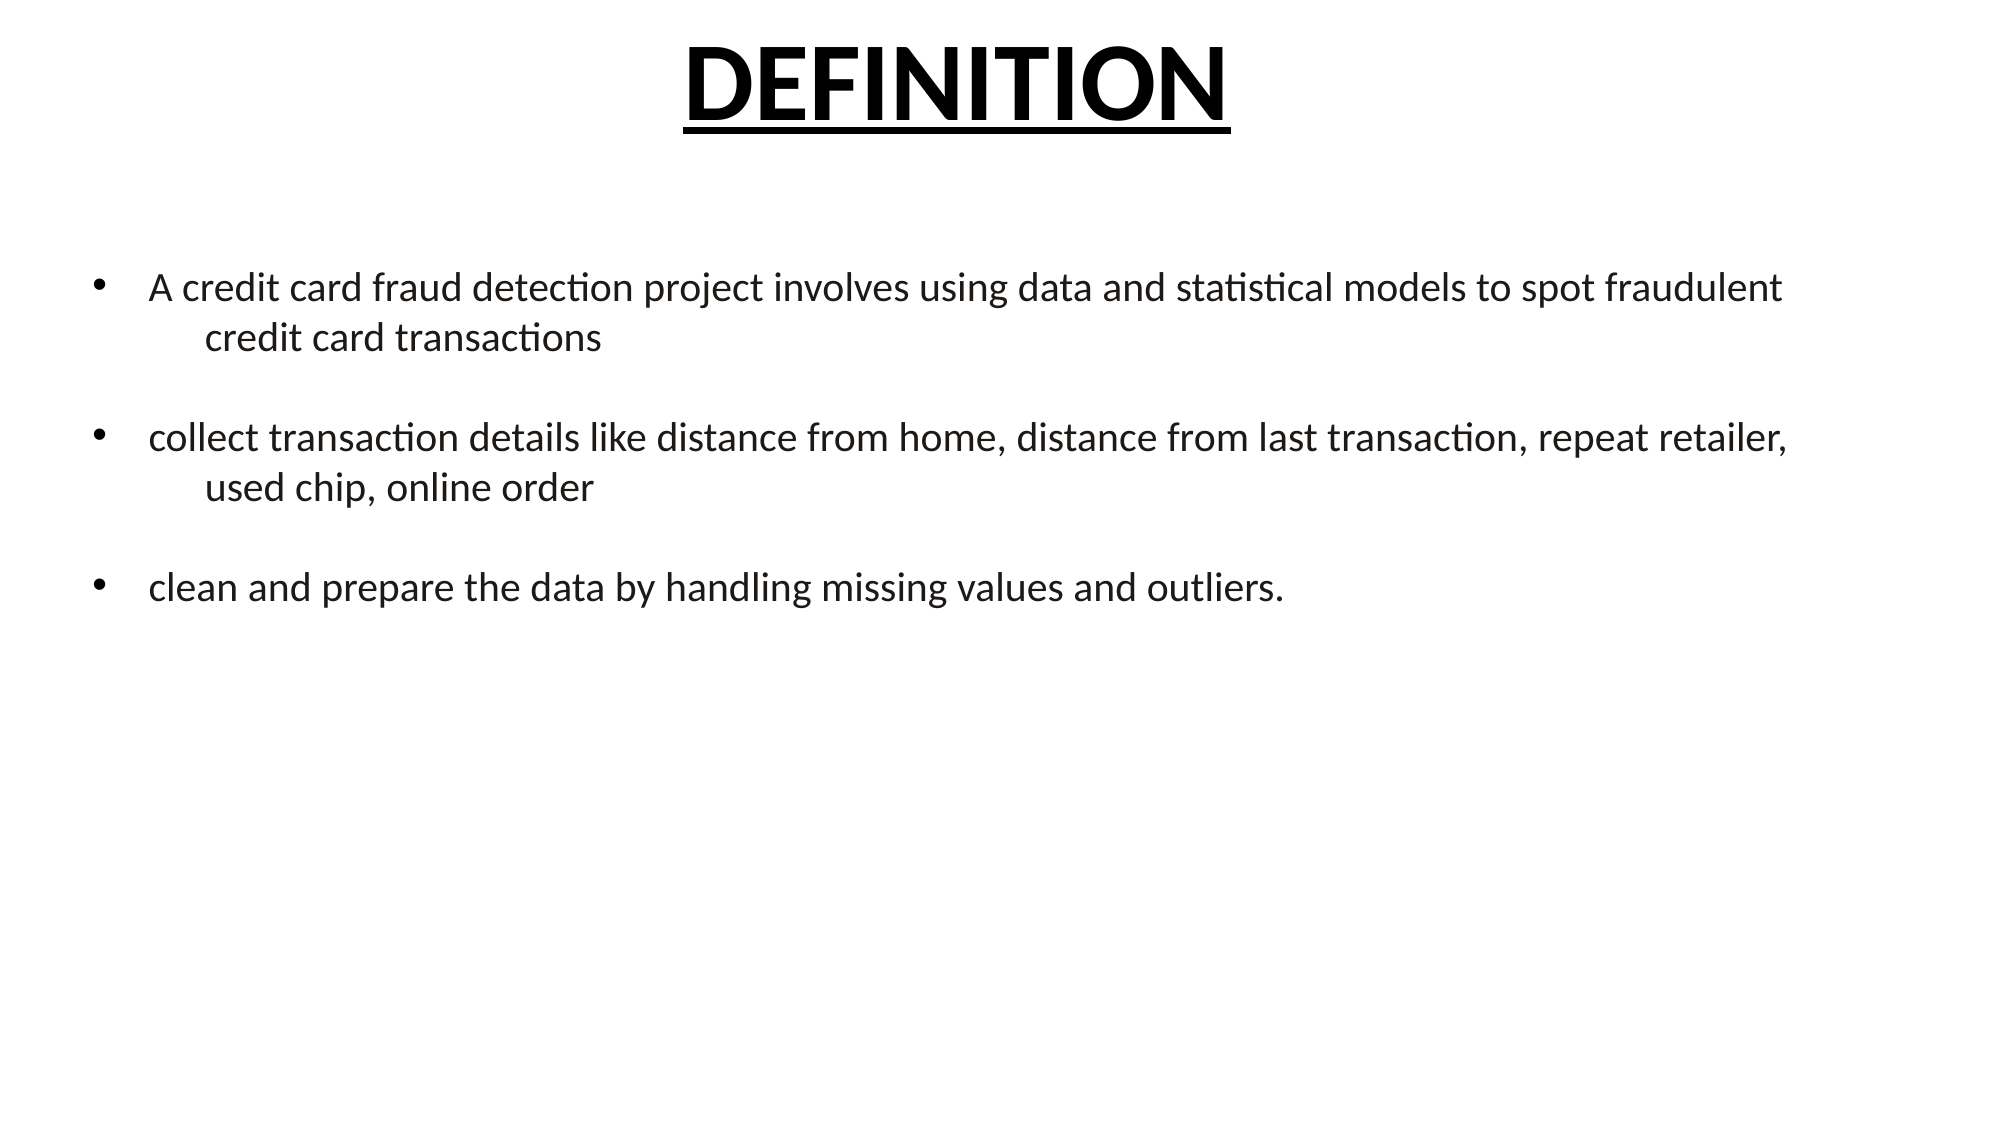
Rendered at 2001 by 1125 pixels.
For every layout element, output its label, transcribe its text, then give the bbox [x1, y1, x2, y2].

text_box A credit card fraud detection project involves using data and statistical models to spot fraudulent credit card transactions collect transaction details like distance from home, distance from last transaction, repeat retailer, used chip, online order clean and prepare the data by handling missing values and outliers. [77, 251, 1883, 722]
text_box DEFINITION [668, 0, 1252, 152]
